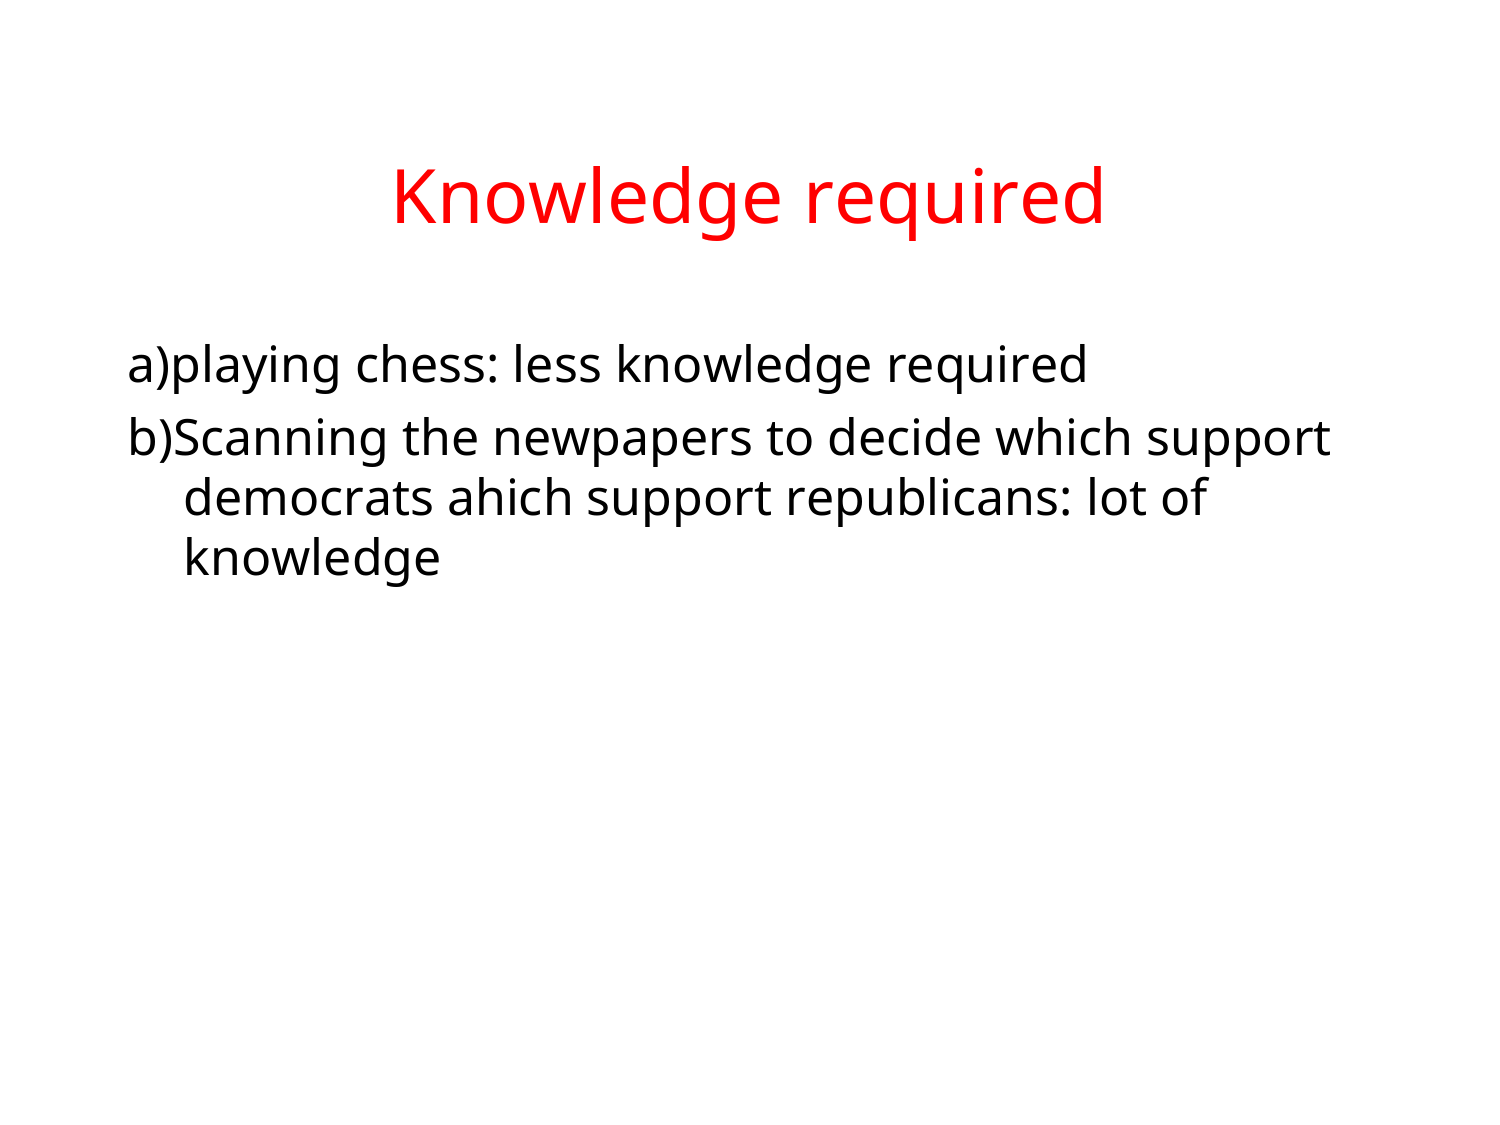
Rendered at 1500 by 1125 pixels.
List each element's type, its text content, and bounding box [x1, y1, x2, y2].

list a)playing chess: less knowledge required b)Scanning the newpapers to decide which support democrats ahich support republicans: lot of knowledge [112, 324, 1387, 999]
title Knowledge required [112, 99, 1387, 287]
